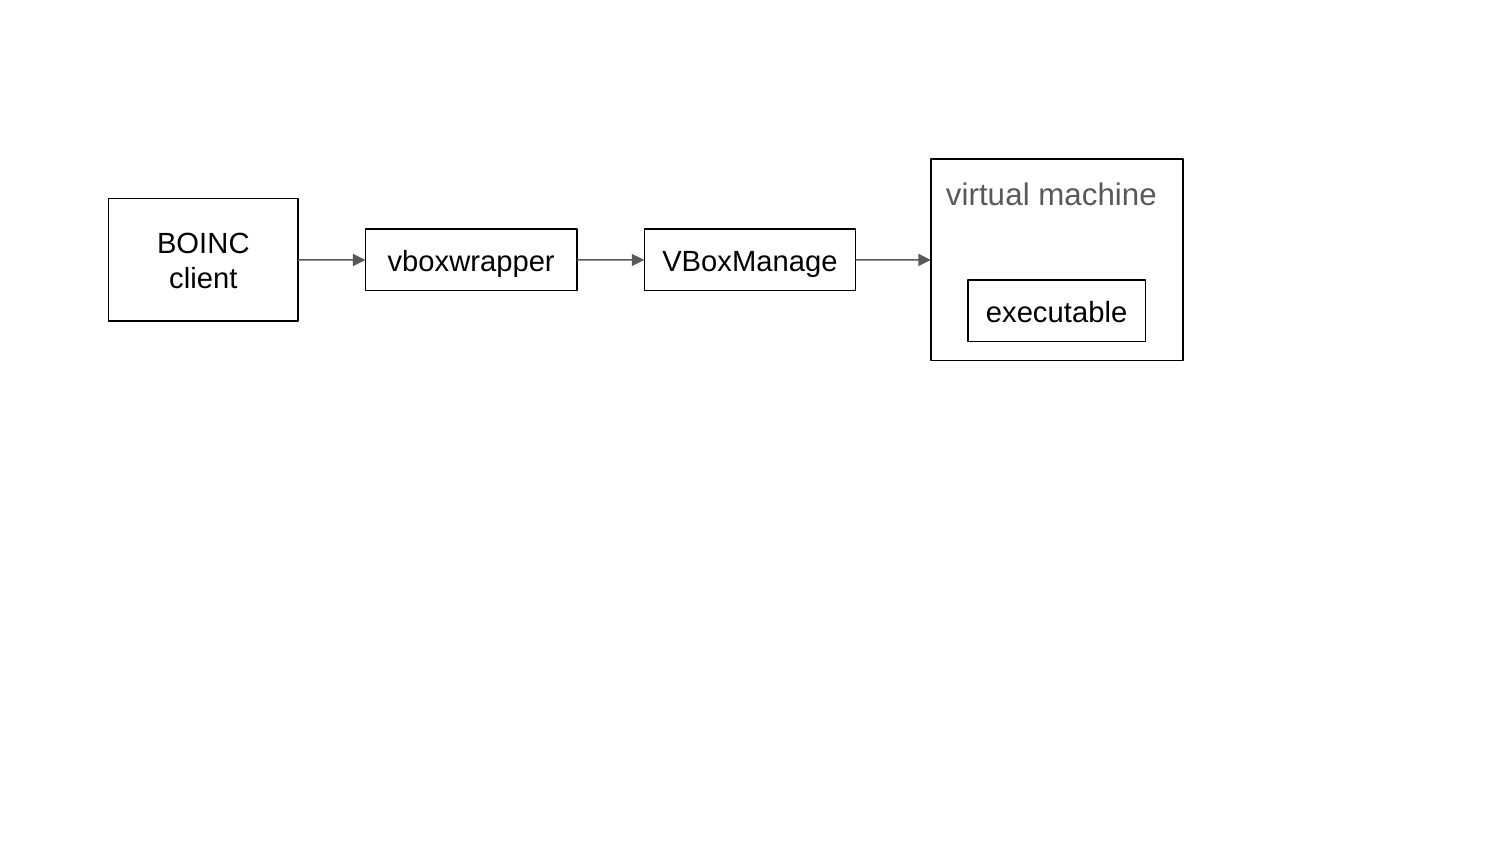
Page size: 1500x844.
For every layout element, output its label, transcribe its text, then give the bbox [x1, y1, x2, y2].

text_box virtual machine [930, 159, 1183, 361]
text_box VBoxManage [644, 228, 856, 291]
text_box vboxwrapper [365, 228, 577, 291]
text_box BOINC client [108, 198, 299, 322]
